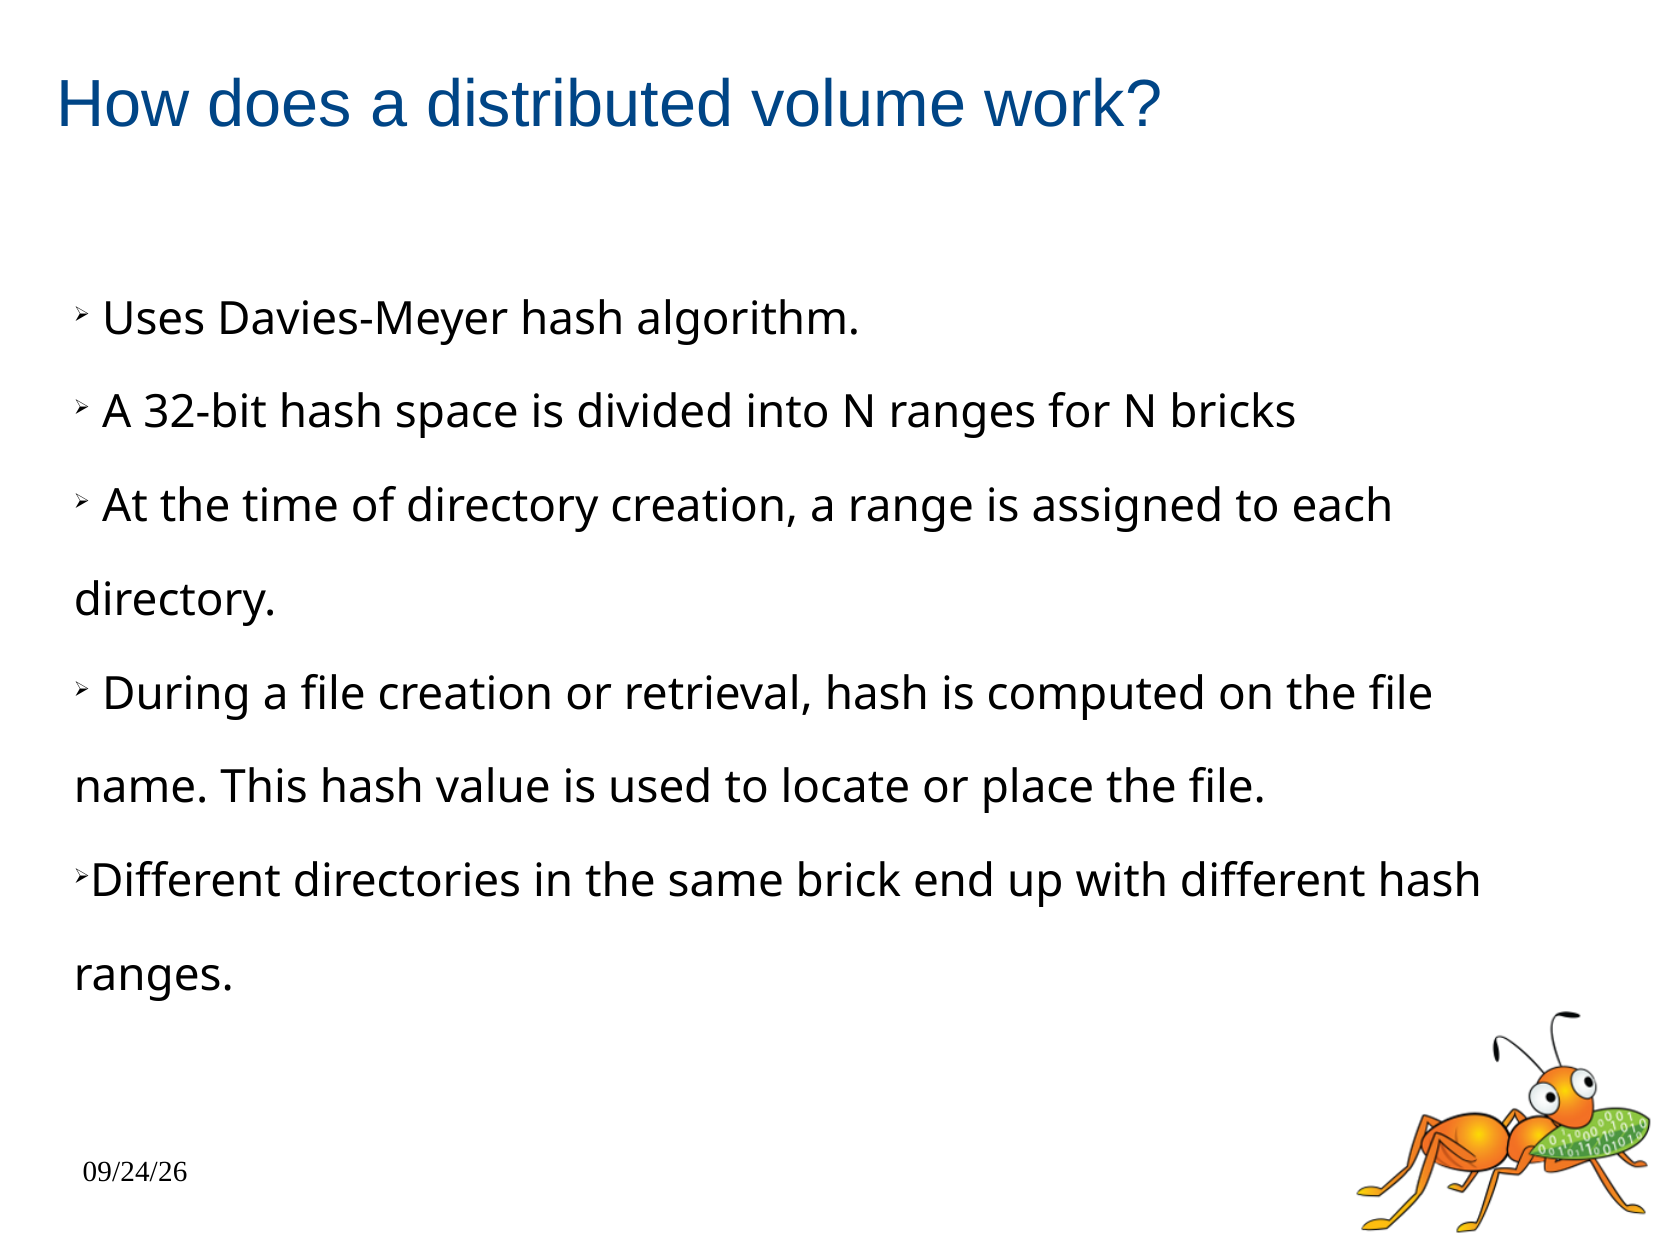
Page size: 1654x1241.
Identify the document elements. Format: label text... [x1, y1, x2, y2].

picture [1353, 1009, 1654, 1235]
text_box Uses Davies-Meyer hash algorithm. A 32-bit hash space is divided into N ranges for N bricks At the time of directory creation, a range is assigned to each directory. During a file creation or retrieval, hash is computed on the file name. This hash value is used to locate or place the file. Different directories in the same brick end up with different hash ranges. [59, 246, 1565, 1004]
text_box How does a distributed volume work? [41, 59, 1312, 149]
